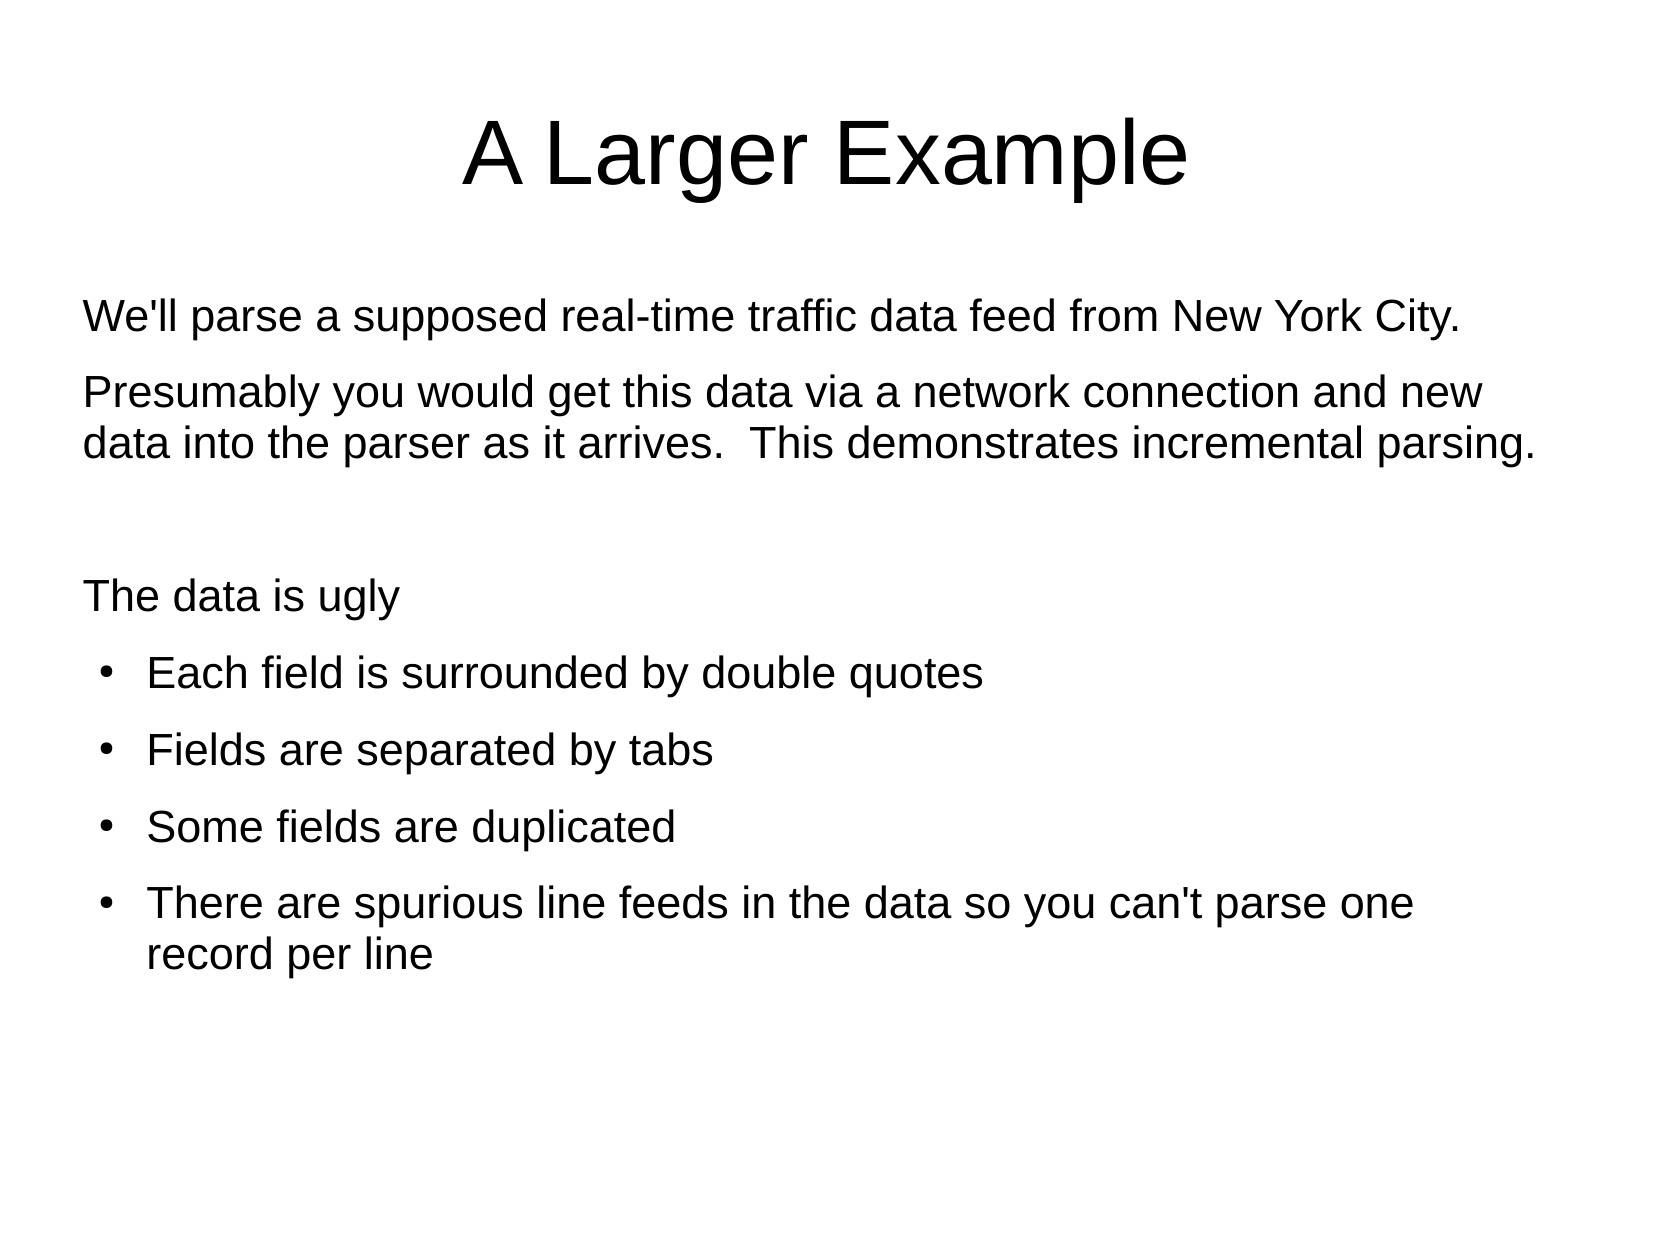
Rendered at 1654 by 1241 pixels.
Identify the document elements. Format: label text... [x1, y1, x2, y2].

list We'll parse a supposed real-time traffic data feed from New York City. Presumably you would get this data via a network connection and new data into the parser as it arrives. This demonstrates incremental parsing. The data is ugly Each field is surrounded by double quotes Fields are separated by tabs Some fields are duplicated There are spurious line feeds in the data so you can't parse one record per line [82, 290, 1538, 1010]
title A Larger Example [82, 49, 1571, 257]
